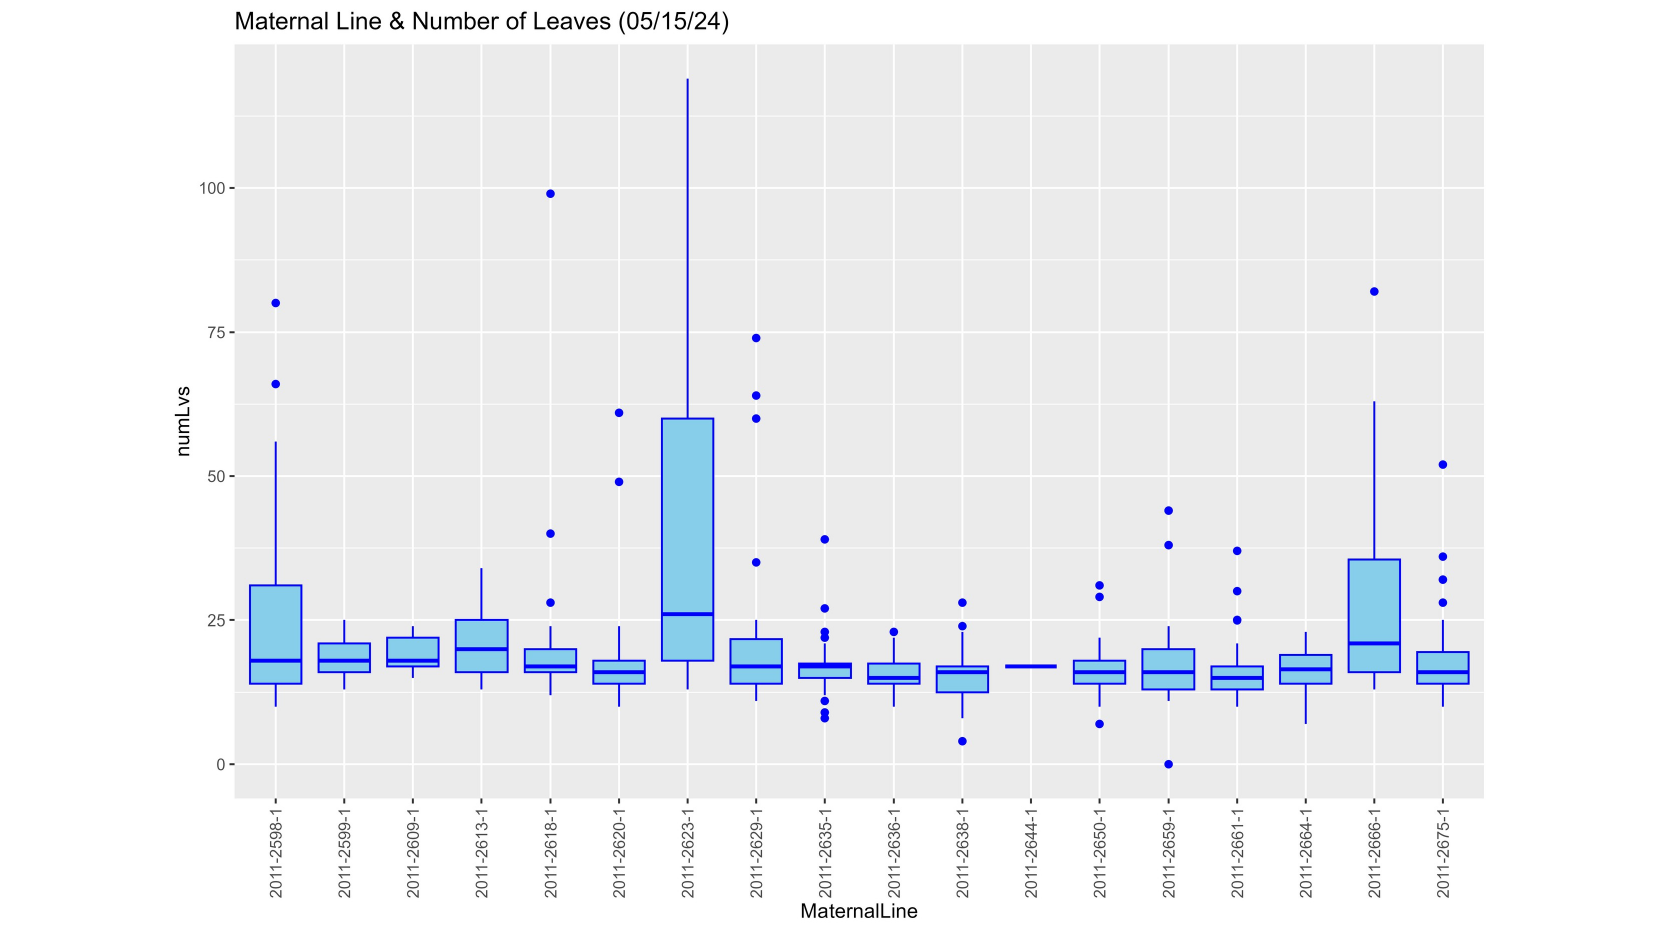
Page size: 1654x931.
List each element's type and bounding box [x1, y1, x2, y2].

picture [164, 1, 1494, 931]
